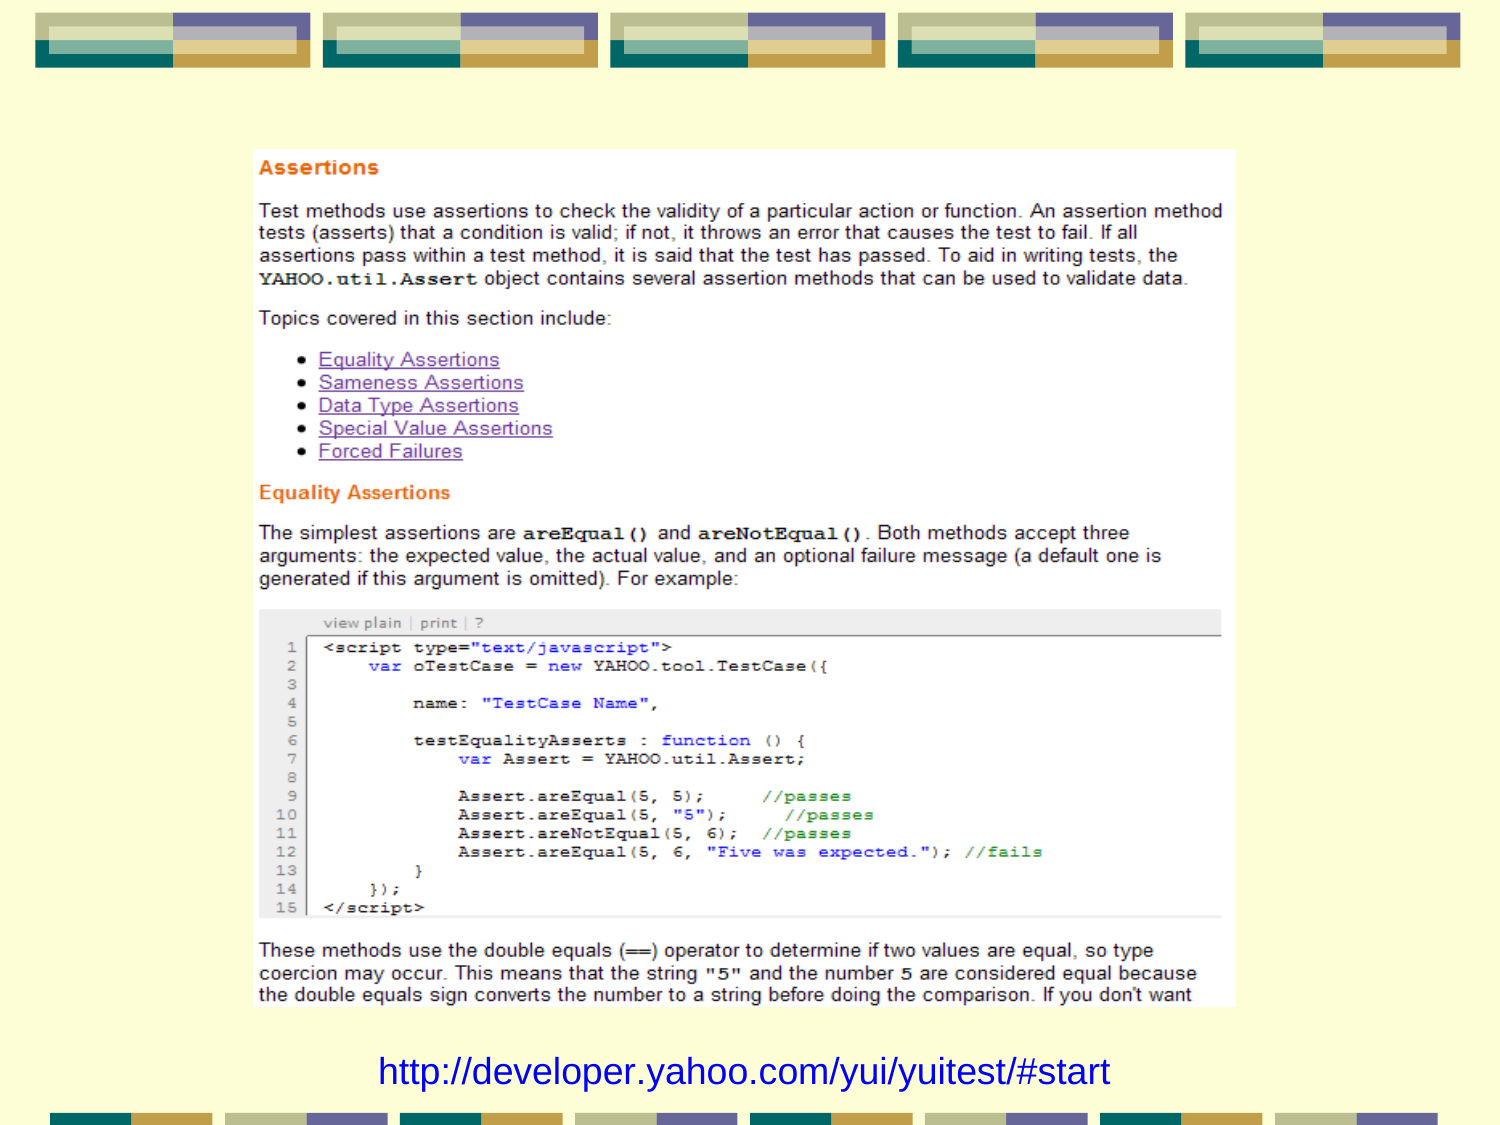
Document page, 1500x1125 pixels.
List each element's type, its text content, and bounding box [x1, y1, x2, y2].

picture [253, 149, 1236, 1007]
text_box http://developer.yahoo.com/yui/yuitest/#start [255, 1047, 1234, 1104]
